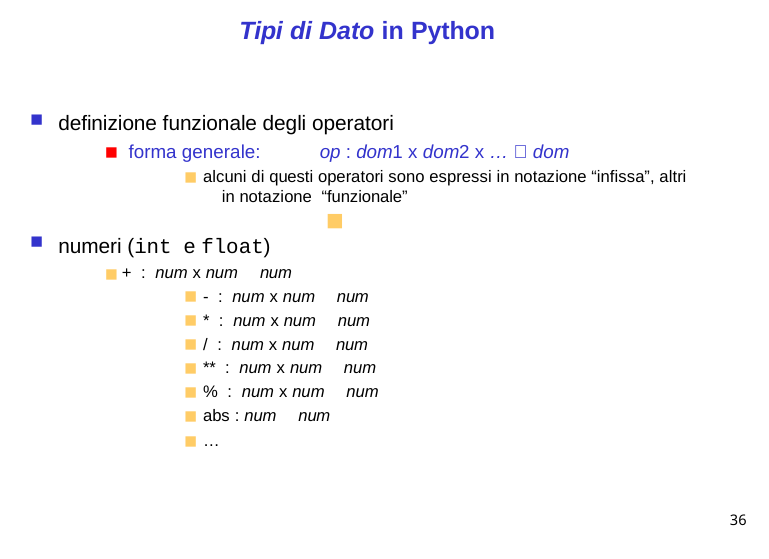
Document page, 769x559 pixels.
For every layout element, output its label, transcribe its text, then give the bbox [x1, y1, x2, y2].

text_box definizione funzionale degli operatori forma generale: op : dom1 x dom2 x …  dom alcuni di questi operatori sono espressi in notazione “infissa”, altri in notazione “funzionale” numeri (int e float) ■ + : num x num  num - : num x num  num * : num x num  num / : num x num  num ** : num x num  num % : num x num  num abs : num  num … [25, 102, 703, 449]
title Tipi di Dato in Python [237, 12, 499, 47]
text_box 36 [727, 509, 750, 531]
